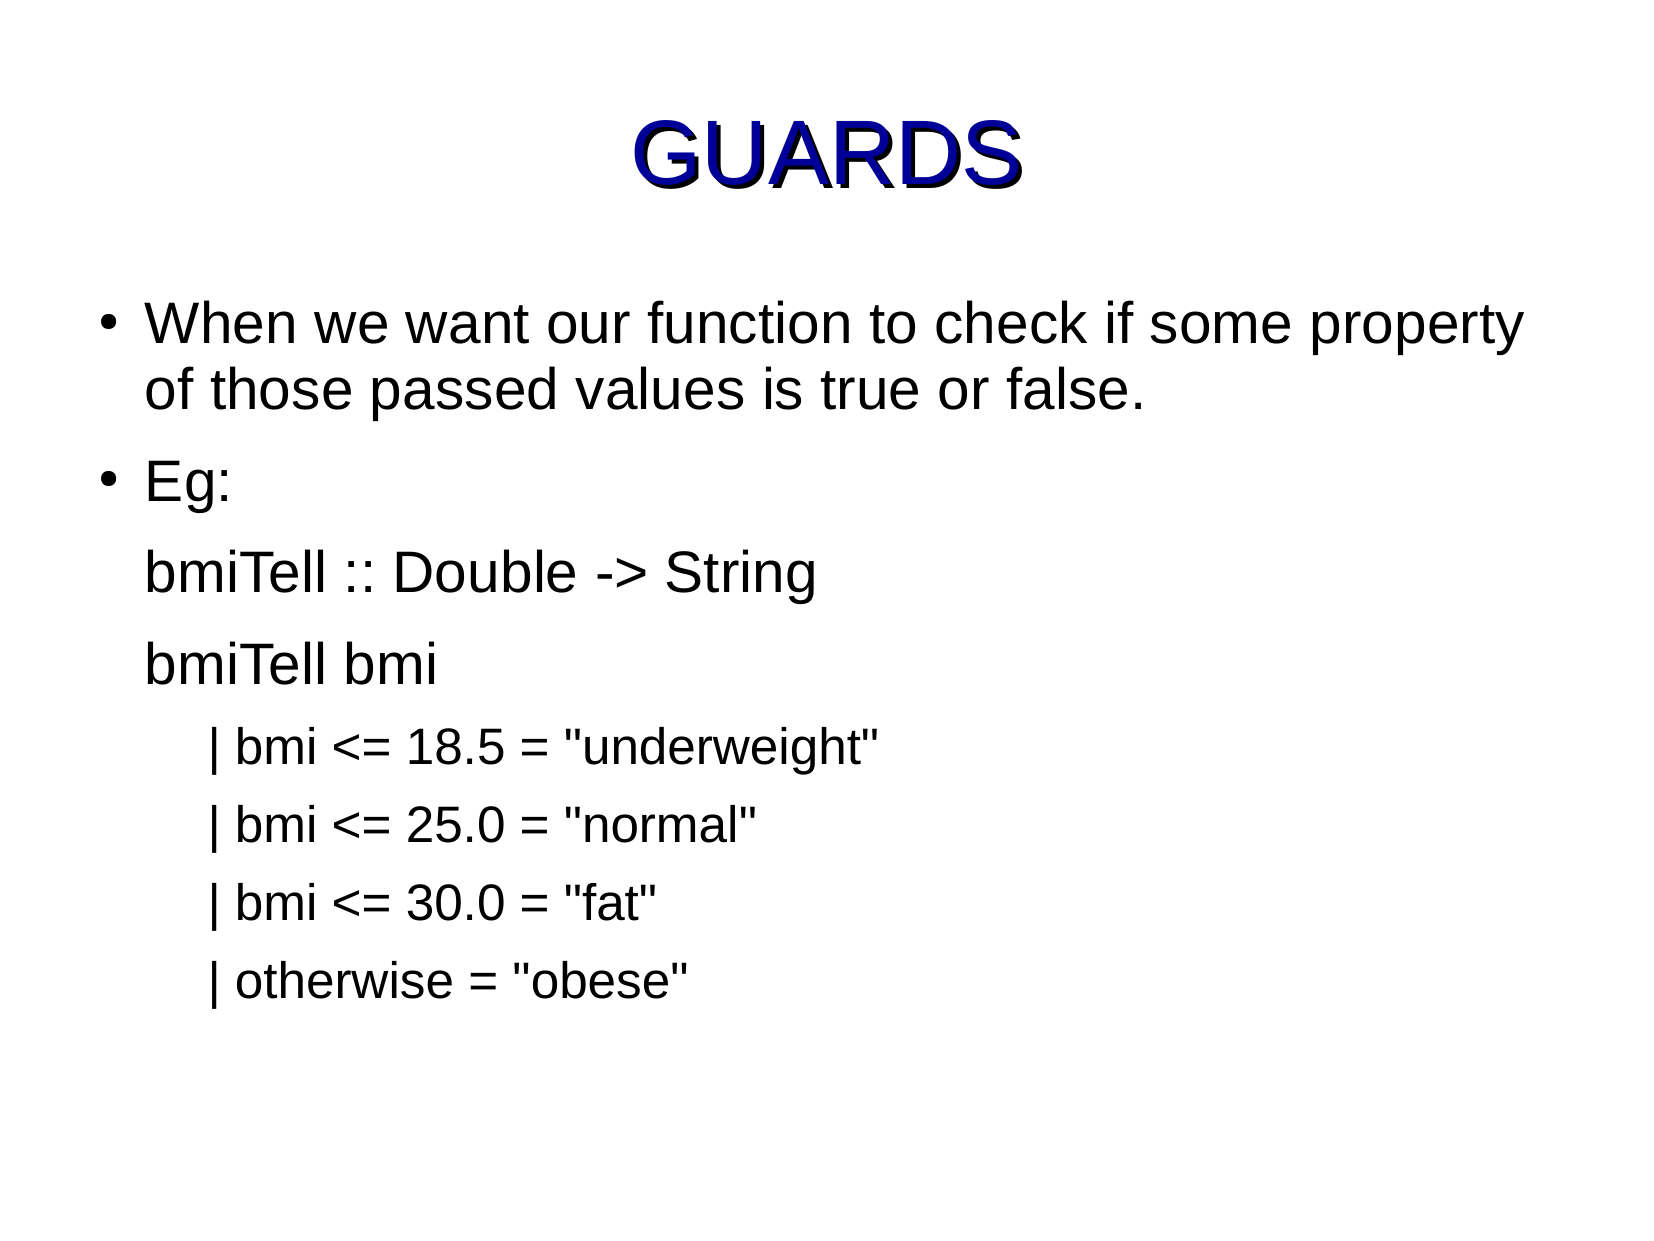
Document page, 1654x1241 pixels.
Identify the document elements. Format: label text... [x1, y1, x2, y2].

title GUARDS [82, 49, 1571, 257]
list When we want our function to check if some property of those passed values is true or false. Eg: bmiTell :: Double -> String bmiTell bmi | bmi <= 18.5 = "underweight" | bmi <= 25.0 = "normal" | bmi <= 30.0 = "fat" | otherwise = "obese" [82, 290, 1571, 1010]
